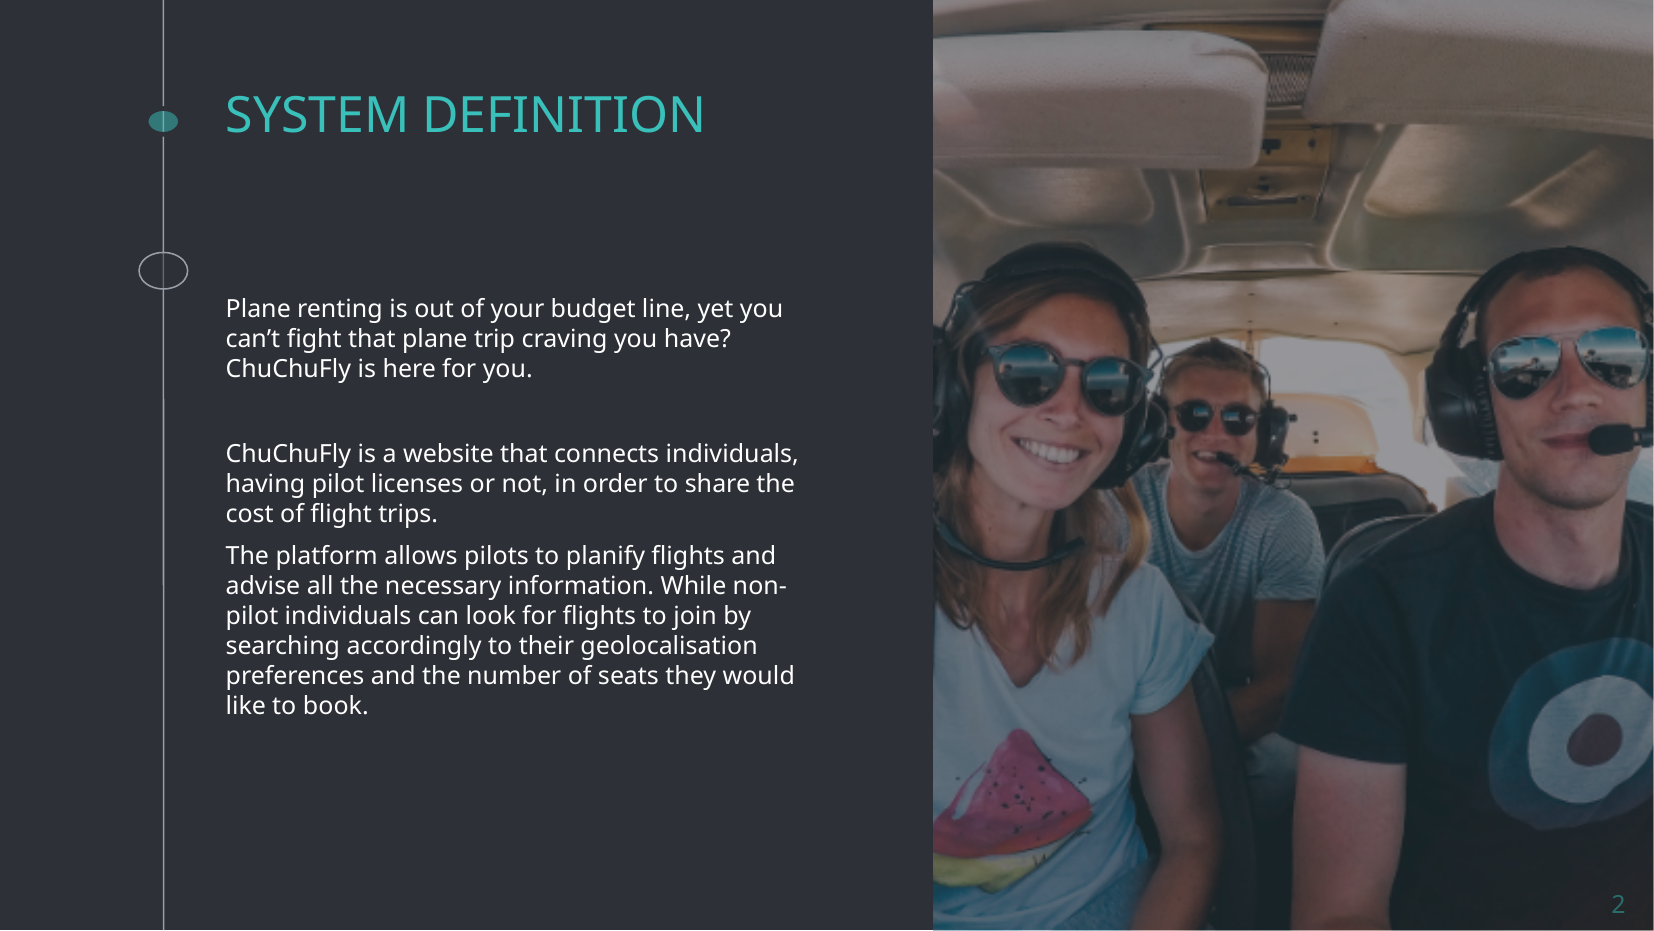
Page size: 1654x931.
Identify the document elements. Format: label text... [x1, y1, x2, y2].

text_box [933, 0, 1654, 931]
text_box Plane renting is out of your budget line, yet you can’t fight that plane trip craving you have? ChuChuFly is here for you. ChuChuFly is a website that connects individuals, having pilot licenses or not, in order to share the cost of flight trips. The platform allows pilots to planify flights and advise all the necessary information. While non-pilot individuals can look for flights to join by searching accordingly to their geolocalisation preferences and the number of seats they would like to book. [210, 235, 835, 669]
title SYSTEM DEFINITION [210, 95, 933, 158]
